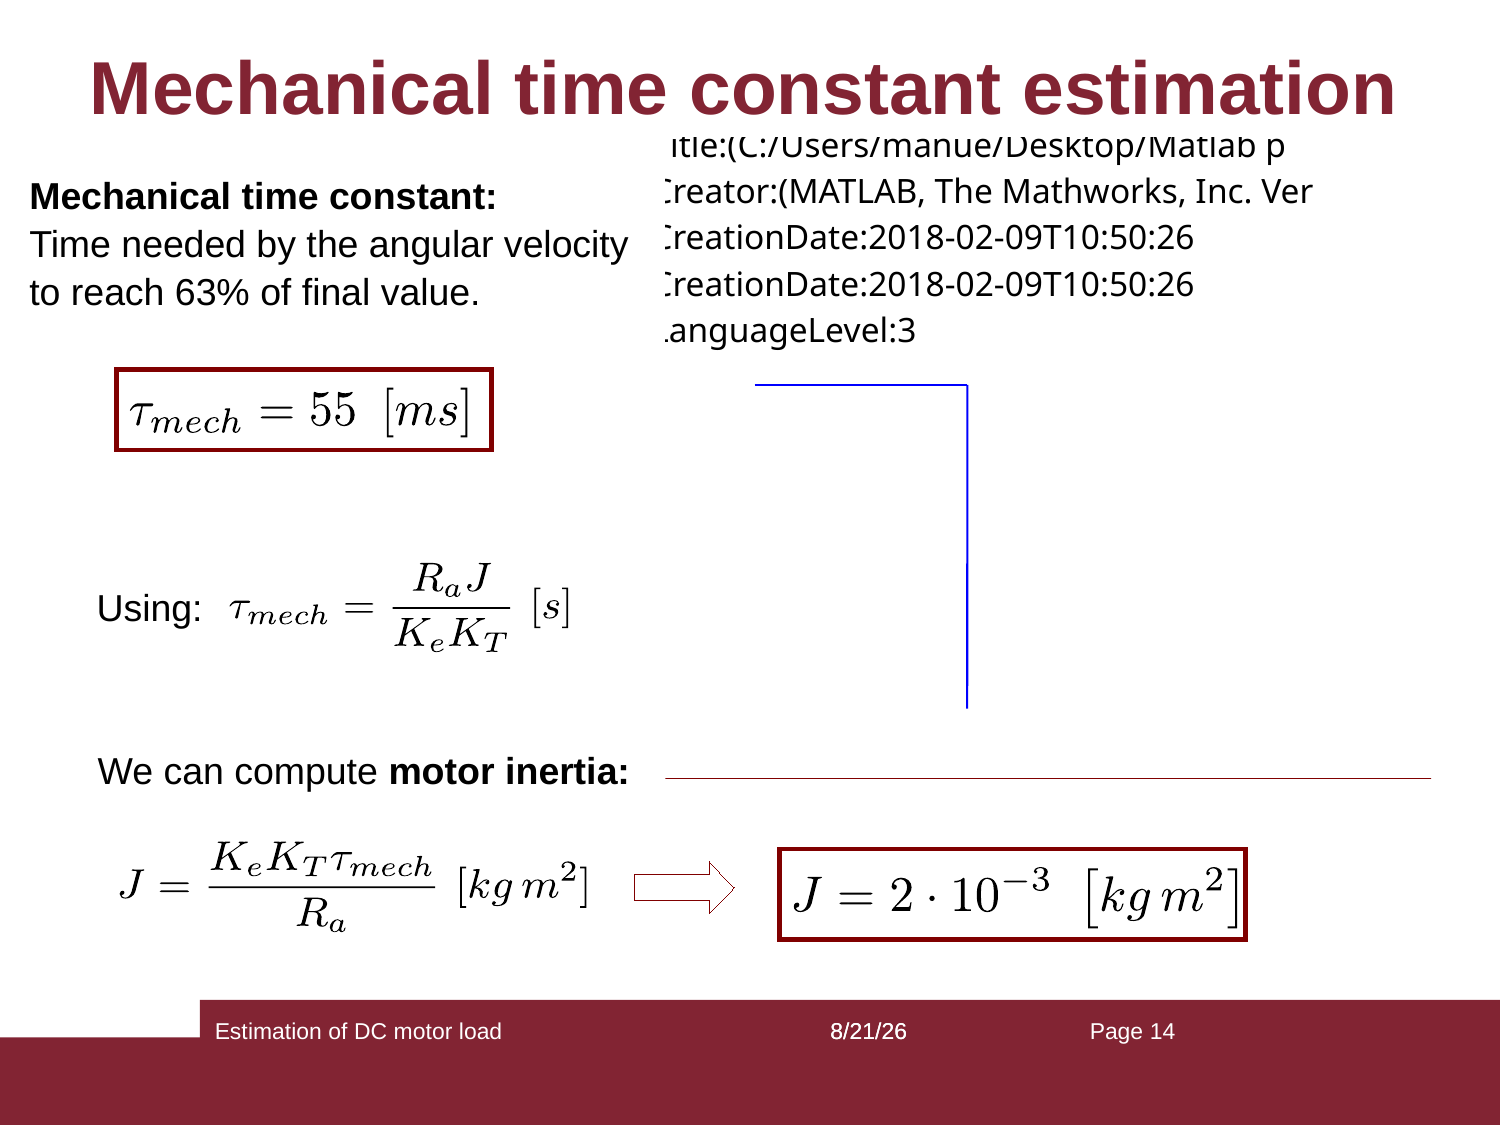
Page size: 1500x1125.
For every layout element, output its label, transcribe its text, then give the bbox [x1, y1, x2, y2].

text_box Mechanical time constant: Time needed by the angular velocity to reach 63% of final value. [119, 372, 489, 381]
text_box 2/27/18 [712, 1008, 1026, 1084]
text_box Mechanical time constant: Time needed by the angular velocity to reach 63% of final value. [14, 167, 692, 381]
text_box [790, 867, 1243, 929]
text_box Page 14 [1074, 1008, 1388, 1084]
text_box We can compute motor inertia: [83, 743, 649, 827]
picture [665, 137, 1432, 779]
text_box [228, 562, 574, 653]
title Mechanical time constant estimation [75, 31, 1500, 128]
text_box Using: [81, 580, 236, 680]
text_box [128, 387, 473, 438]
text_box [116, 841, 592, 933]
text_box Estimation of DC motor load [199, 1008, 675, 1084]
